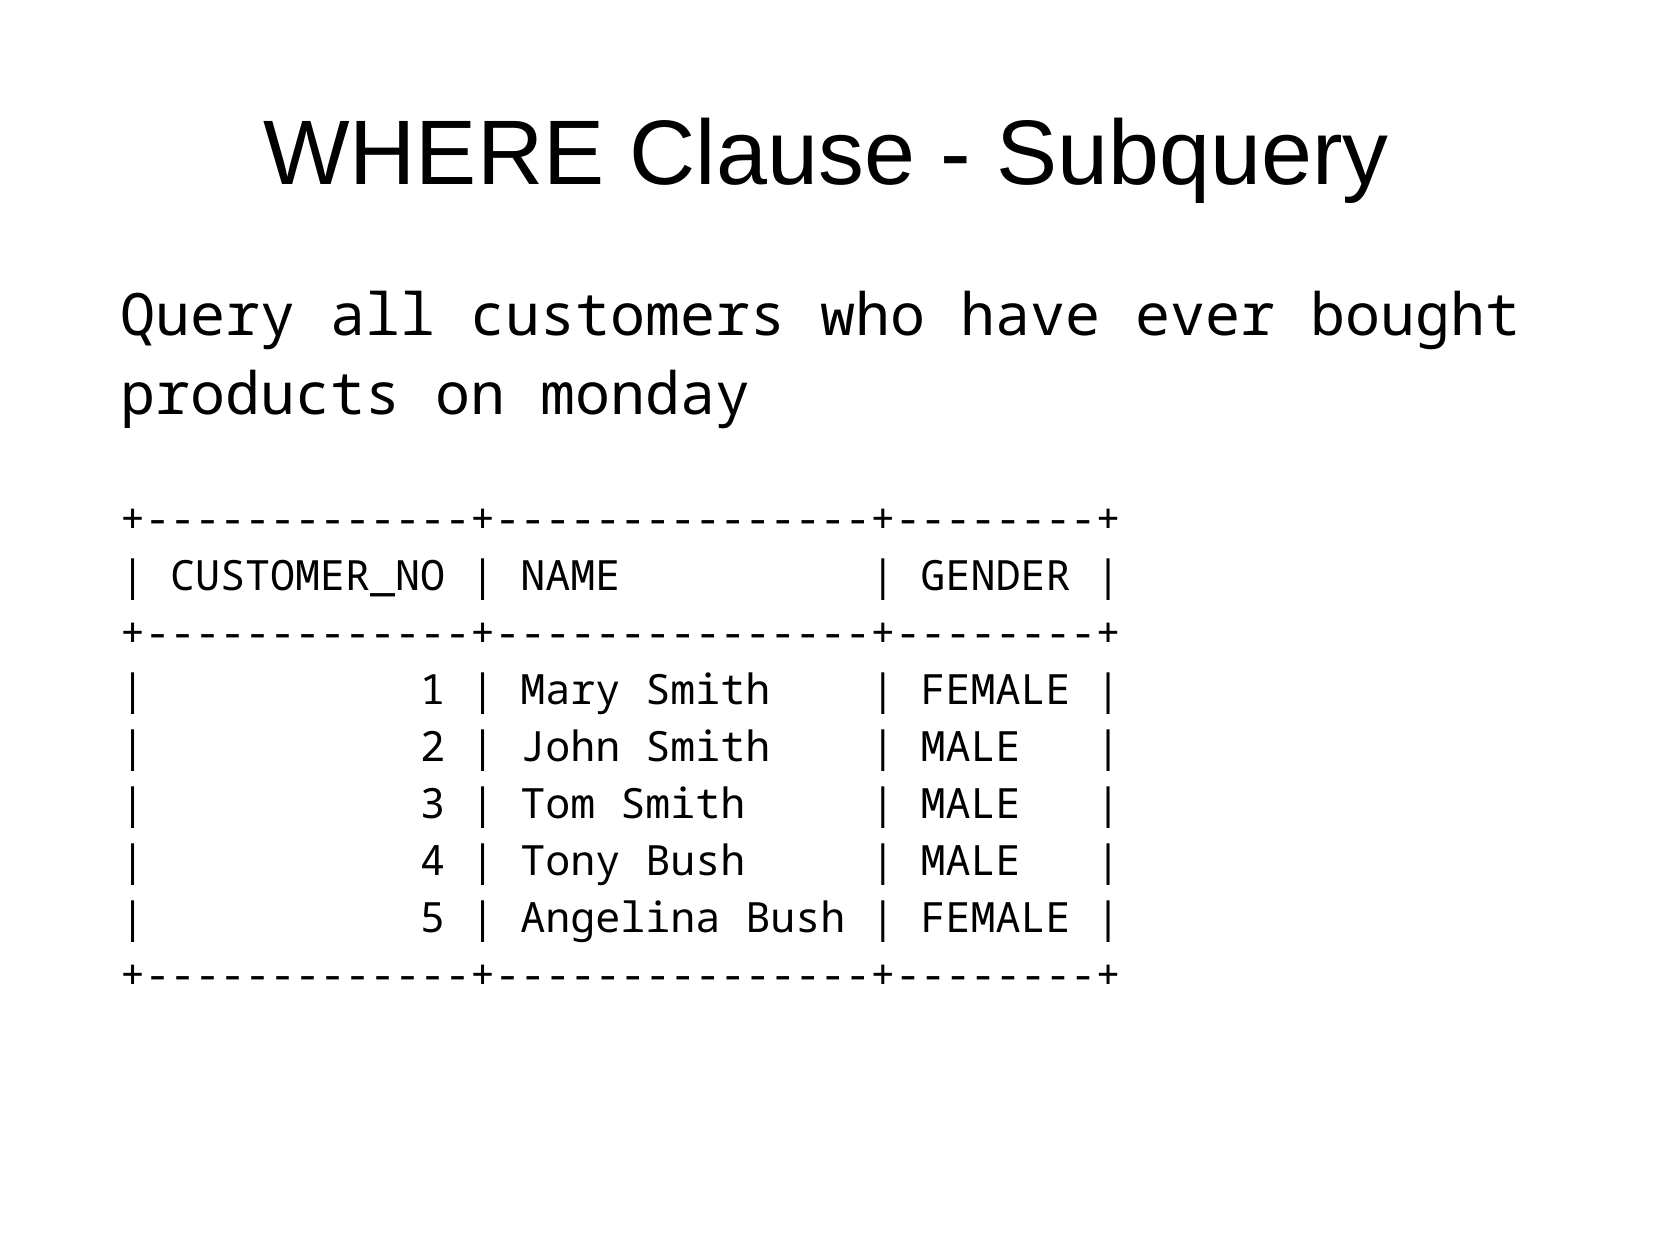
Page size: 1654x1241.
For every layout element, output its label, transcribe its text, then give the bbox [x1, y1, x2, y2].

title WHERE Clause - Subquery [82, 49, 1571, 257]
subtitle Query all customers who have ever bought products on monday +-------------+---------------+--------+ | CUSTOMER_NO | NAME | GENDER | +-------------+---------------+--------+ | 1 | Mary Smith | FEMALE | | 2 | John Smith | MALE | | 3 | Tom Smith | MALE | | 4 | Tony Bush | MALE | | 5 | Angelina Bush | FEMALE | +-------------+---------------+--------+ [120, 325, 1546, 950]
